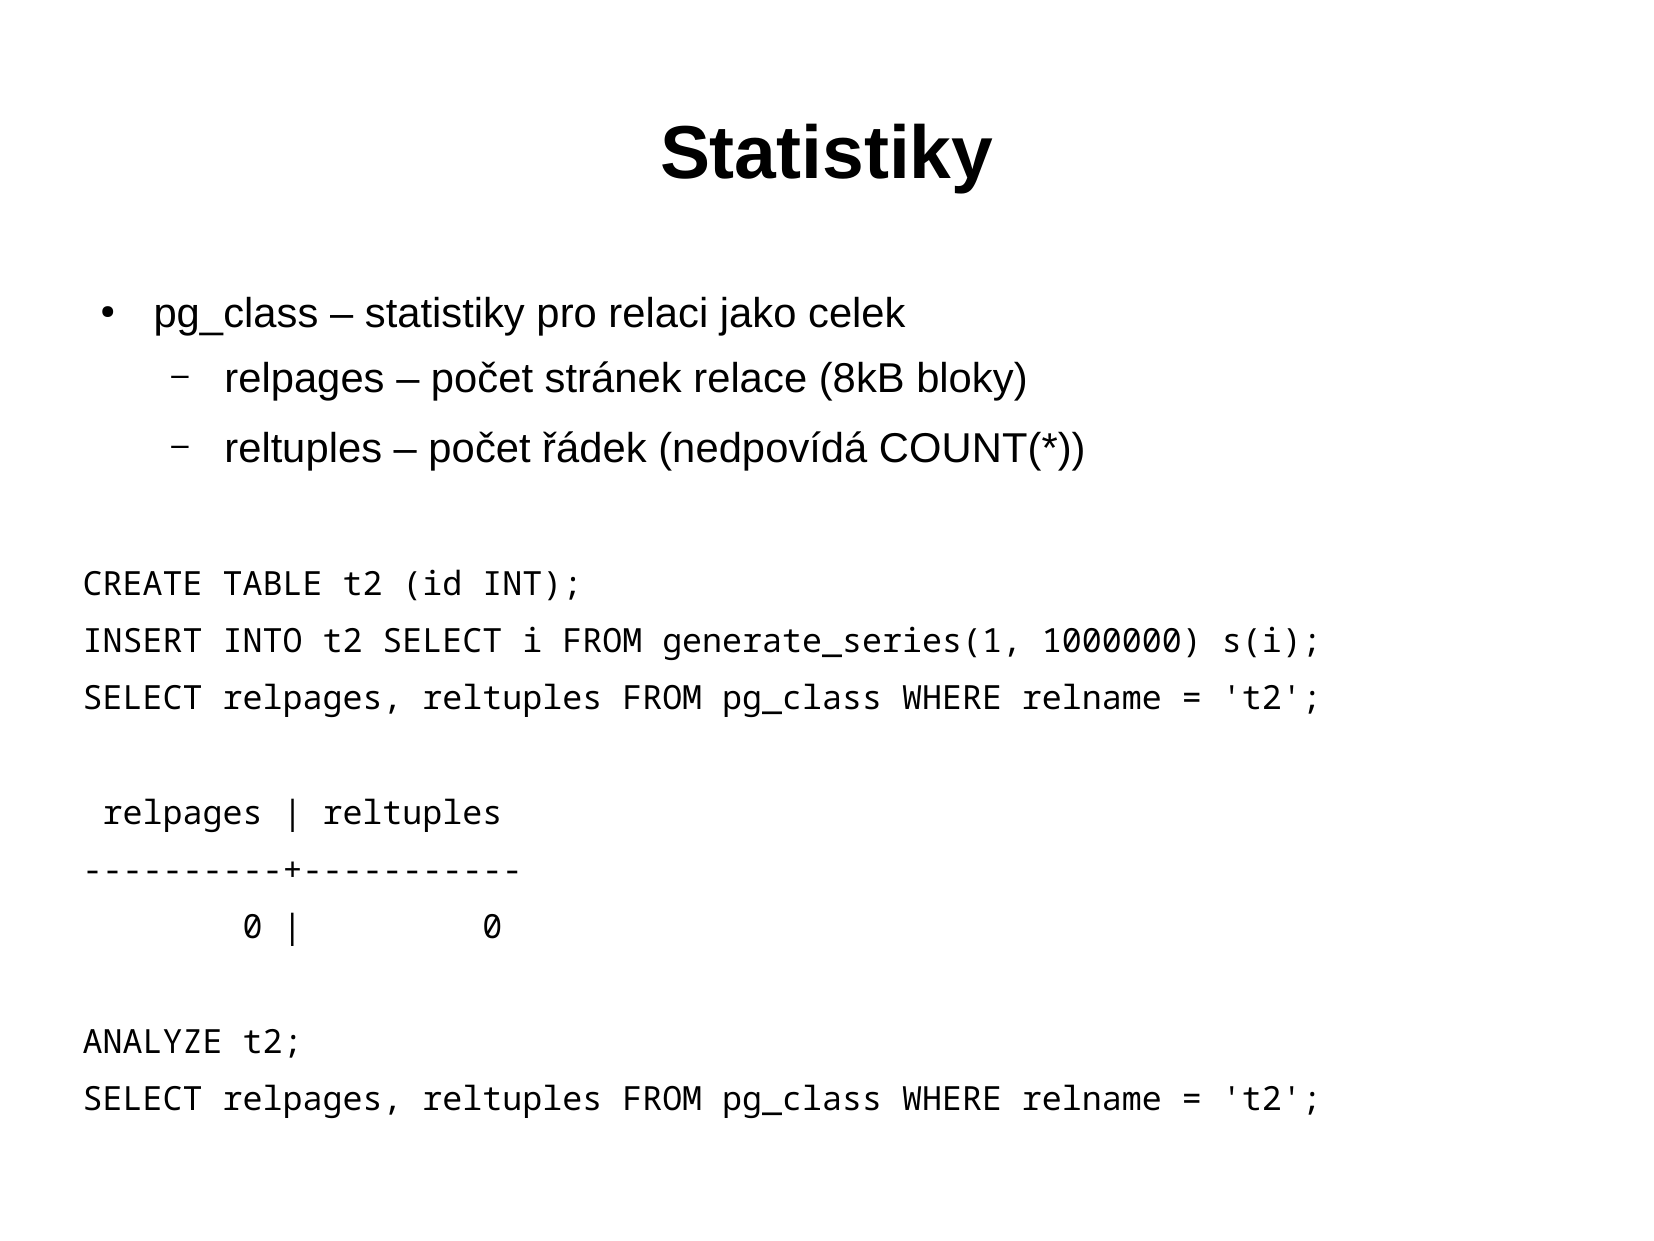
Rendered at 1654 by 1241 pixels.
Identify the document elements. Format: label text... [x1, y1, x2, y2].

title Statistiky [82, 49, 1571, 257]
list pg_class – statistiky pro relaci jako celek relpages – počet stránek relace (8kB bloky) reltuples – počet řádek (nedpovídá COUNT(*)) CREATE TABLE t2 (id INT); INSERT INTO t2 SELECT i FROM generate_series(1, 1000000) s(i); SELECT relpages, reltuples FROM pg_class WHERE relname = 't2'; relpages | reltuples ----------+----------- 0 | 0 ANALYZE t2; SELECT relpages, reltuples FROM pg_class WHERE relname = 't2'; [82, 290, 1538, 1171]
